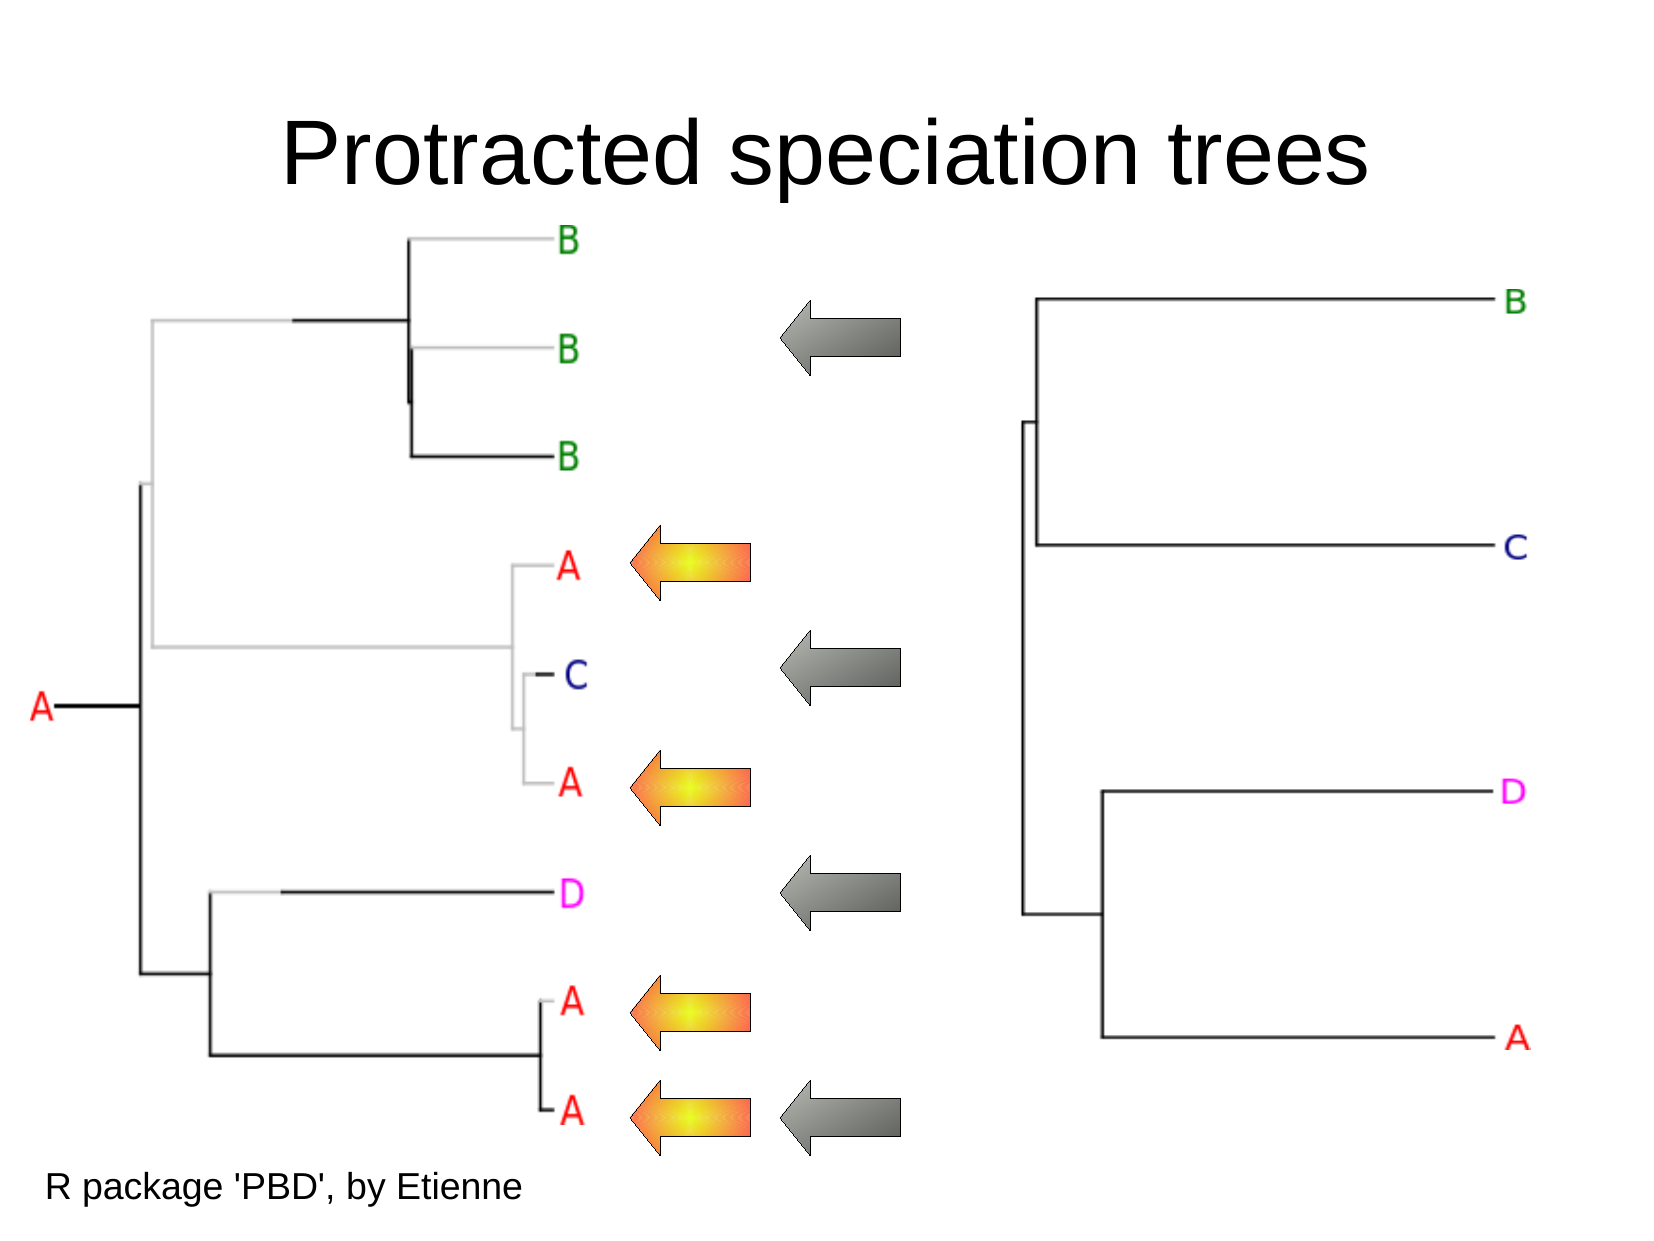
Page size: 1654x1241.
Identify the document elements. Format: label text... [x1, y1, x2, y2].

picture [30, 225, 589, 1126]
text_box [780, 630, 901, 706]
text_box [780, 855, 901, 931]
text_box [630, 975, 751, 1051]
text_box [630, 1080, 751, 1156]
text_box [630, 750, 751, 826]
picture [1020, 289, 1531, 1051]
text_box [780, 1080, 901, 1156]
title Protracted speciation trees [82, 49, 1571, 257]
text_box [780, 300, 901, 376]
text_box R package 'PBD', by Etienne [30, 1158, 1601, 1216]
text_box [630, 525, 751, 601]
